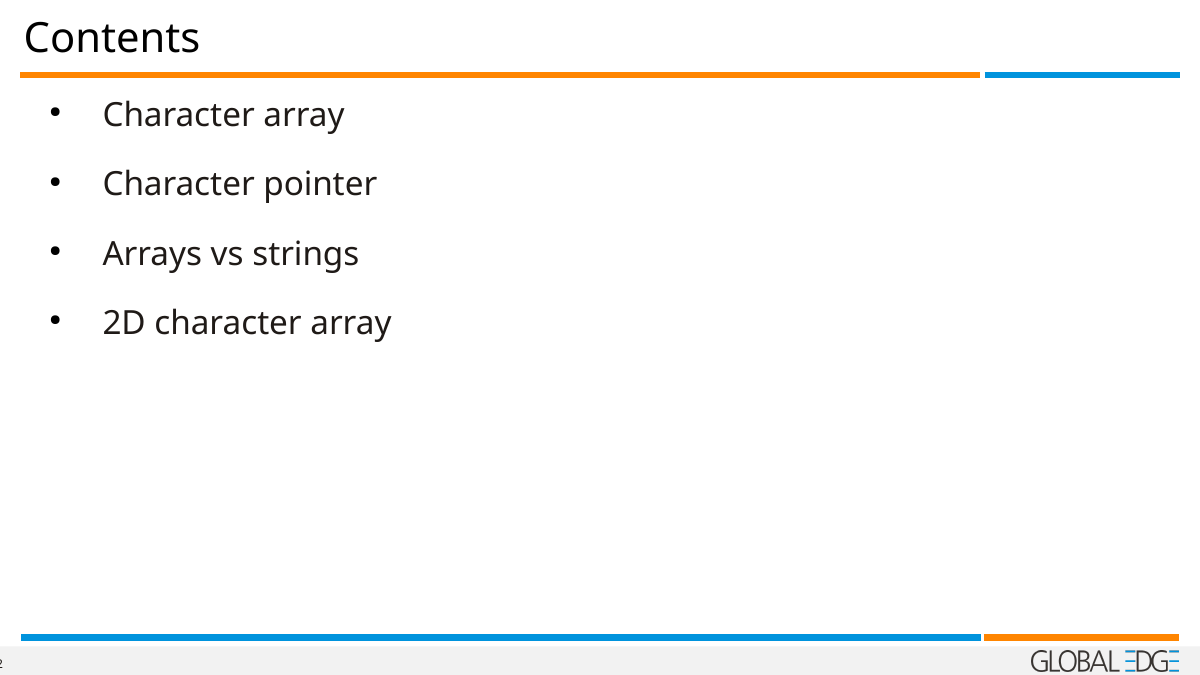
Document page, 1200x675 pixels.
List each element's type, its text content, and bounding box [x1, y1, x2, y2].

list Character array Character pointer Arrays vs strings 2D character array [20, 87, 1179, 628]
picture [1031, 650, 1179, 672]
title Contents [12, 9, 1088, 63]
